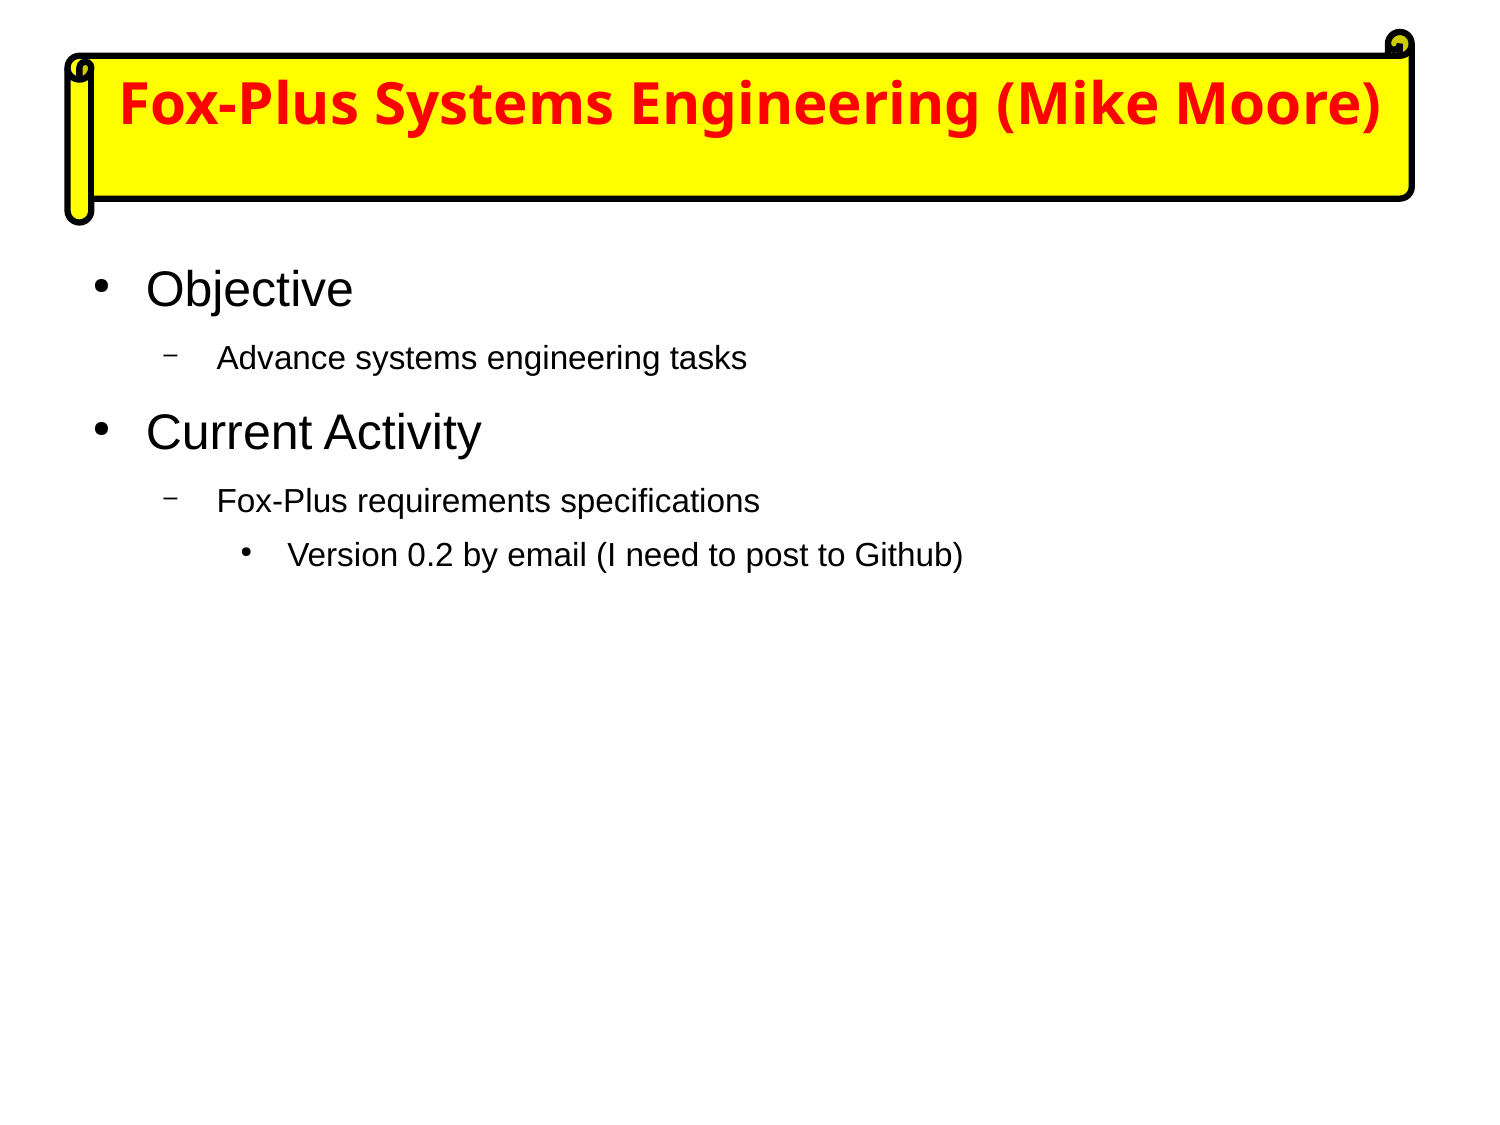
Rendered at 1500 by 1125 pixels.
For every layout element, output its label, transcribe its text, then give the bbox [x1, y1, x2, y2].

text_box [72, 31, 1412, 58]
list Objective Advance systems engineering tasks Current Activity Fox-Plus requirements specifications Version 0.2 by email (I need to post to Github) [75, 263, 1425, 916]
text_box Fox-Plus Systems Engineering (Mike Moore) [0, 58, 1500, 144]
text_box [67, 144, 1412, 223]
